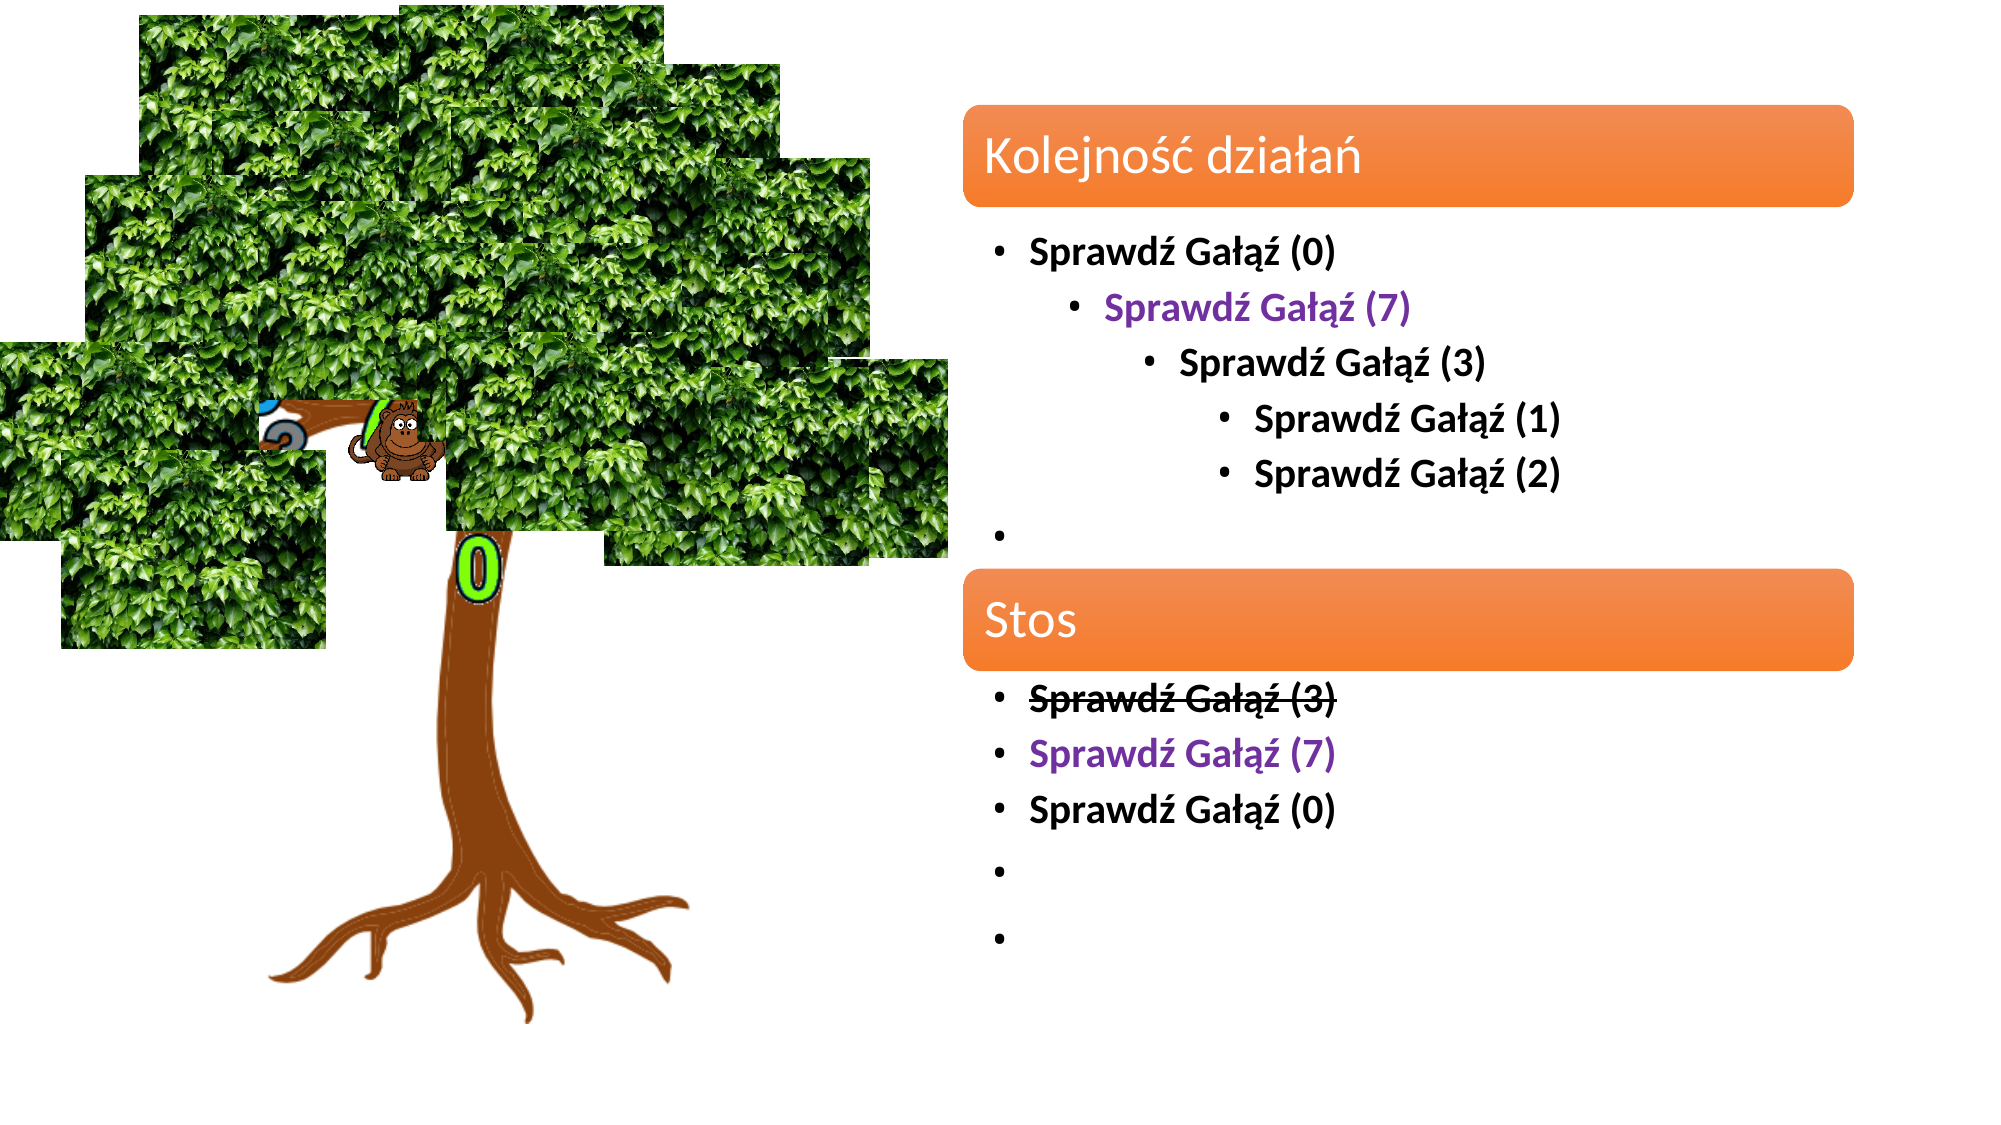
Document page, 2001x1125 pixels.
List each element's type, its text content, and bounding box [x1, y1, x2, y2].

text_box Stos [963, 568, 1854, 671]
picture [0, 5, 948, 1024]
text_box Kolejność działań [963, 104, 1854, 208]
text_box Sprawdź Gałąź (0) Sprawdź Gałąź (7) Sprawdź Gałąź (3) Sprawdź Gałąź (1) Sprawdź Gałąź (2) [963, 224, 1854, 569]
text_box Sprawdź Gałąź (3) Sprawdź Gałąź (7) Sprawdź Gałąź (0) [963, 671, 1854, 954]
